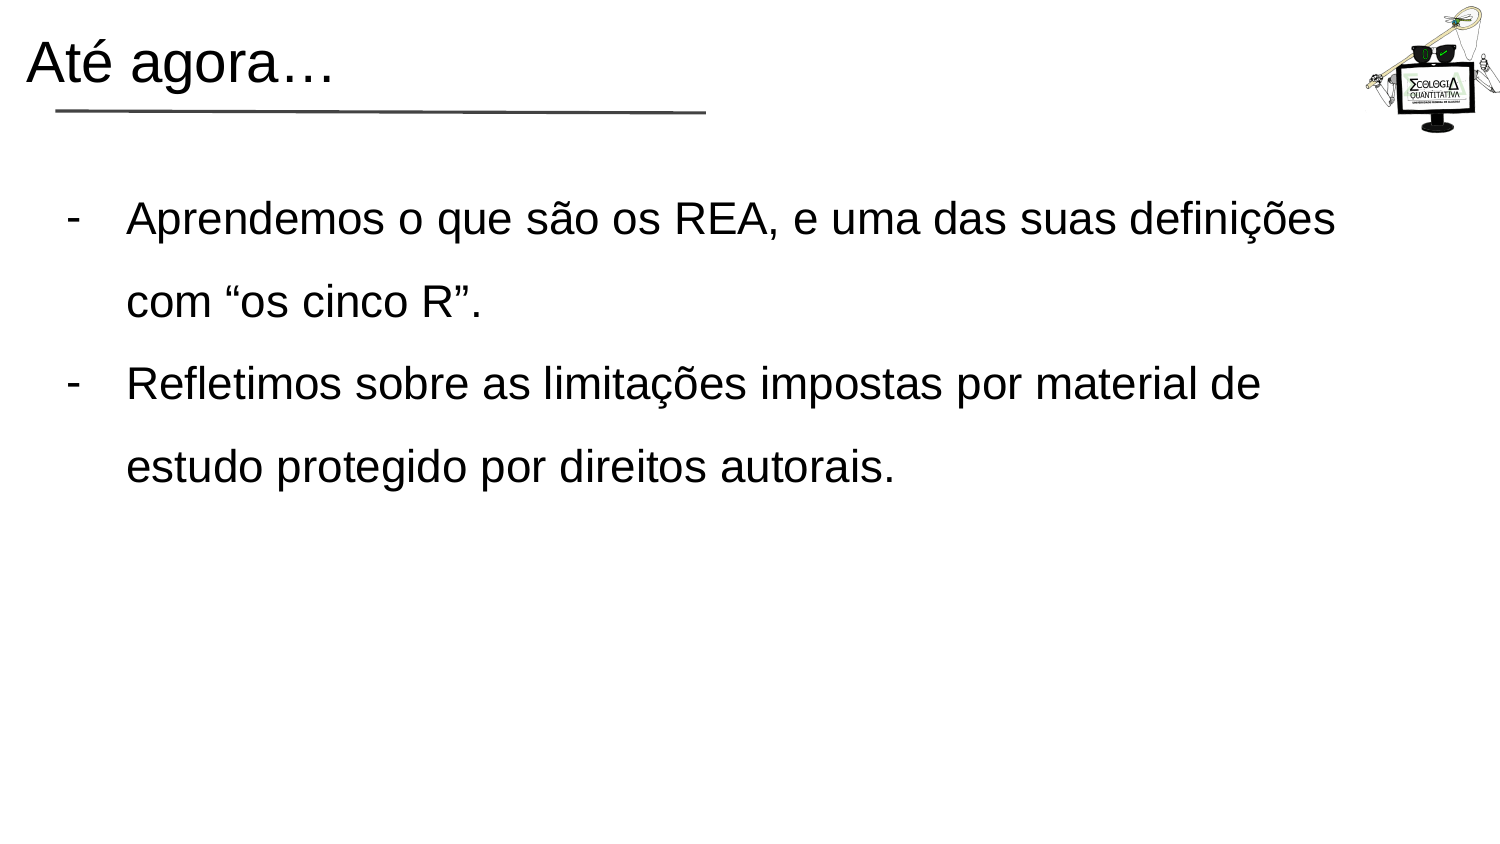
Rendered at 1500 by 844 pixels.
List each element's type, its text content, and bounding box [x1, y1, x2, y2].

text_box Aprendemos o que são os REA, e uma das suas definições com “os cinco R”. Refletimos sobre as limitações impostas por material de estudo protegido por direitos autorais. [36, 146, 1412, 801]
picture [1365, 3, 1500, 135]
text_box Até agora… [11, 9, 1210, 117]
